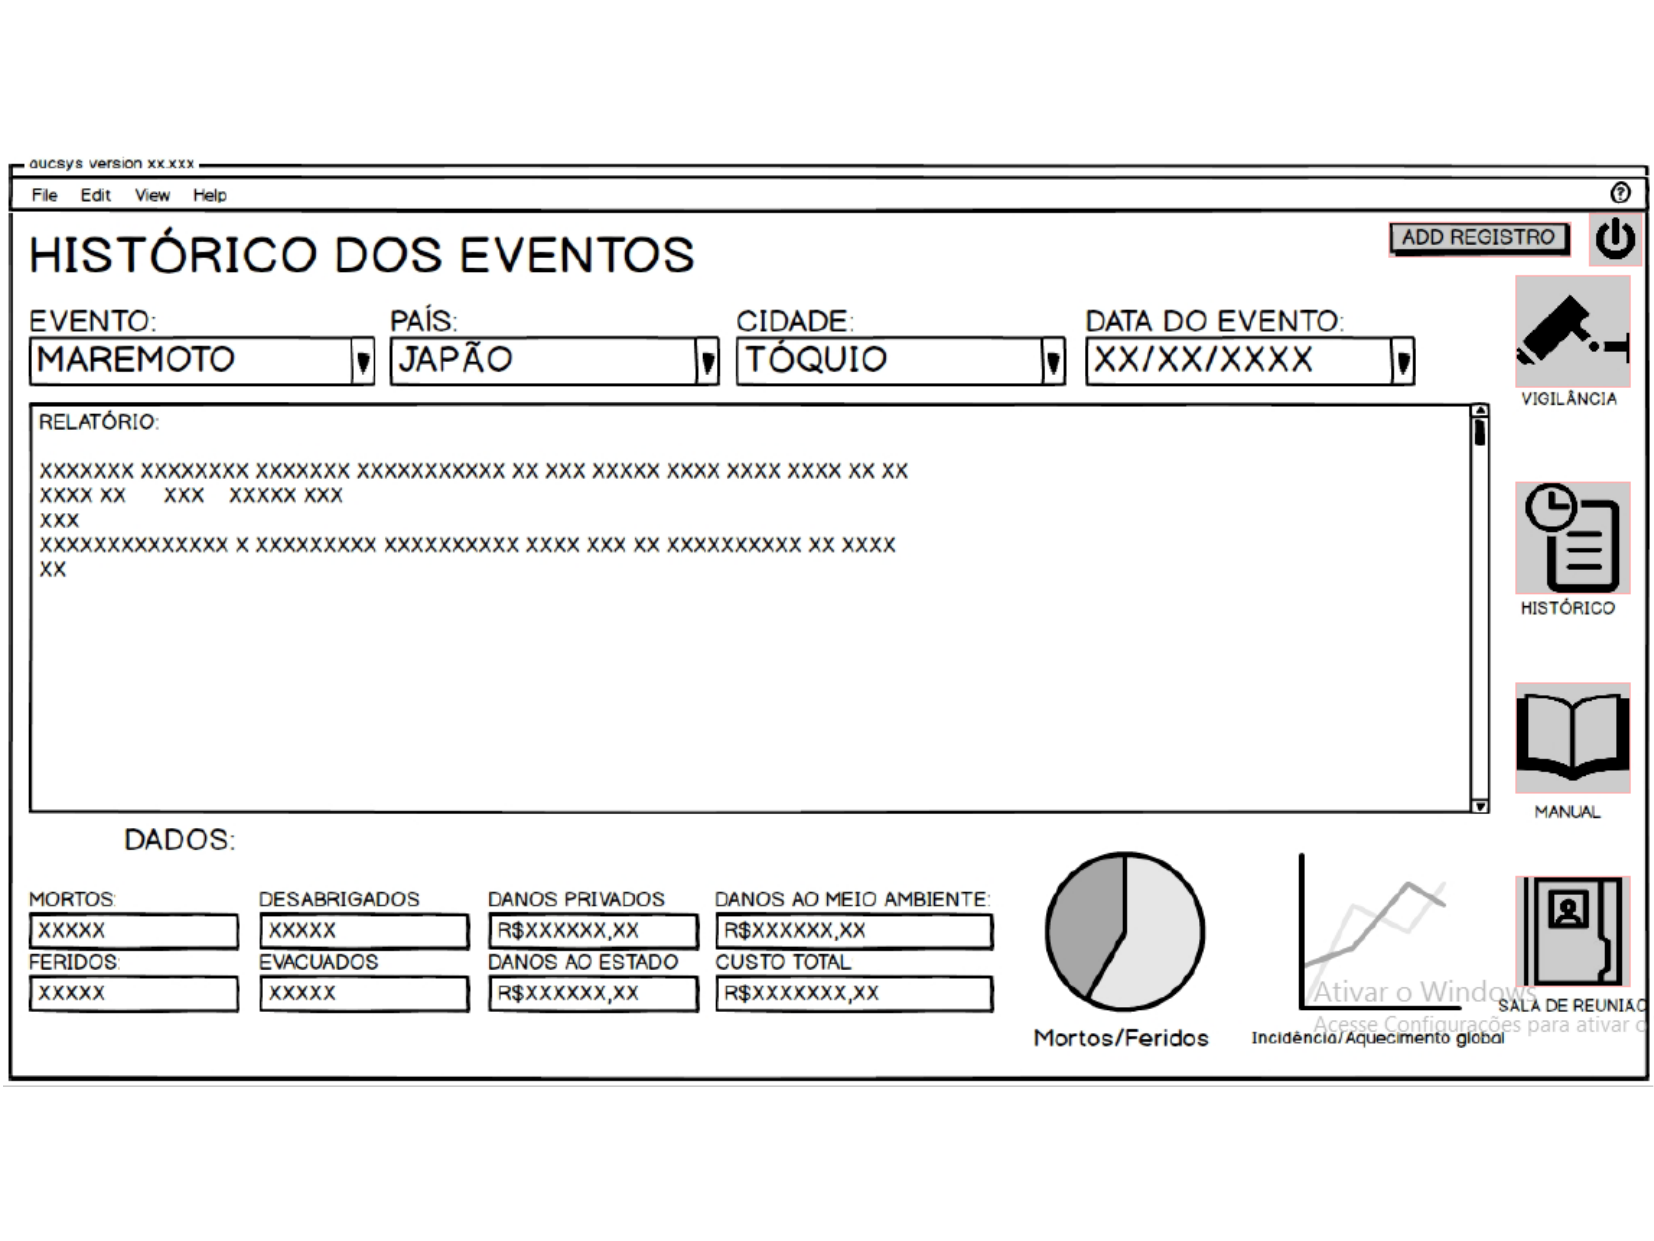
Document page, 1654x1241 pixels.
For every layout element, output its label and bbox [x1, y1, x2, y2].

picture [3, 154, 1654, 1087]
